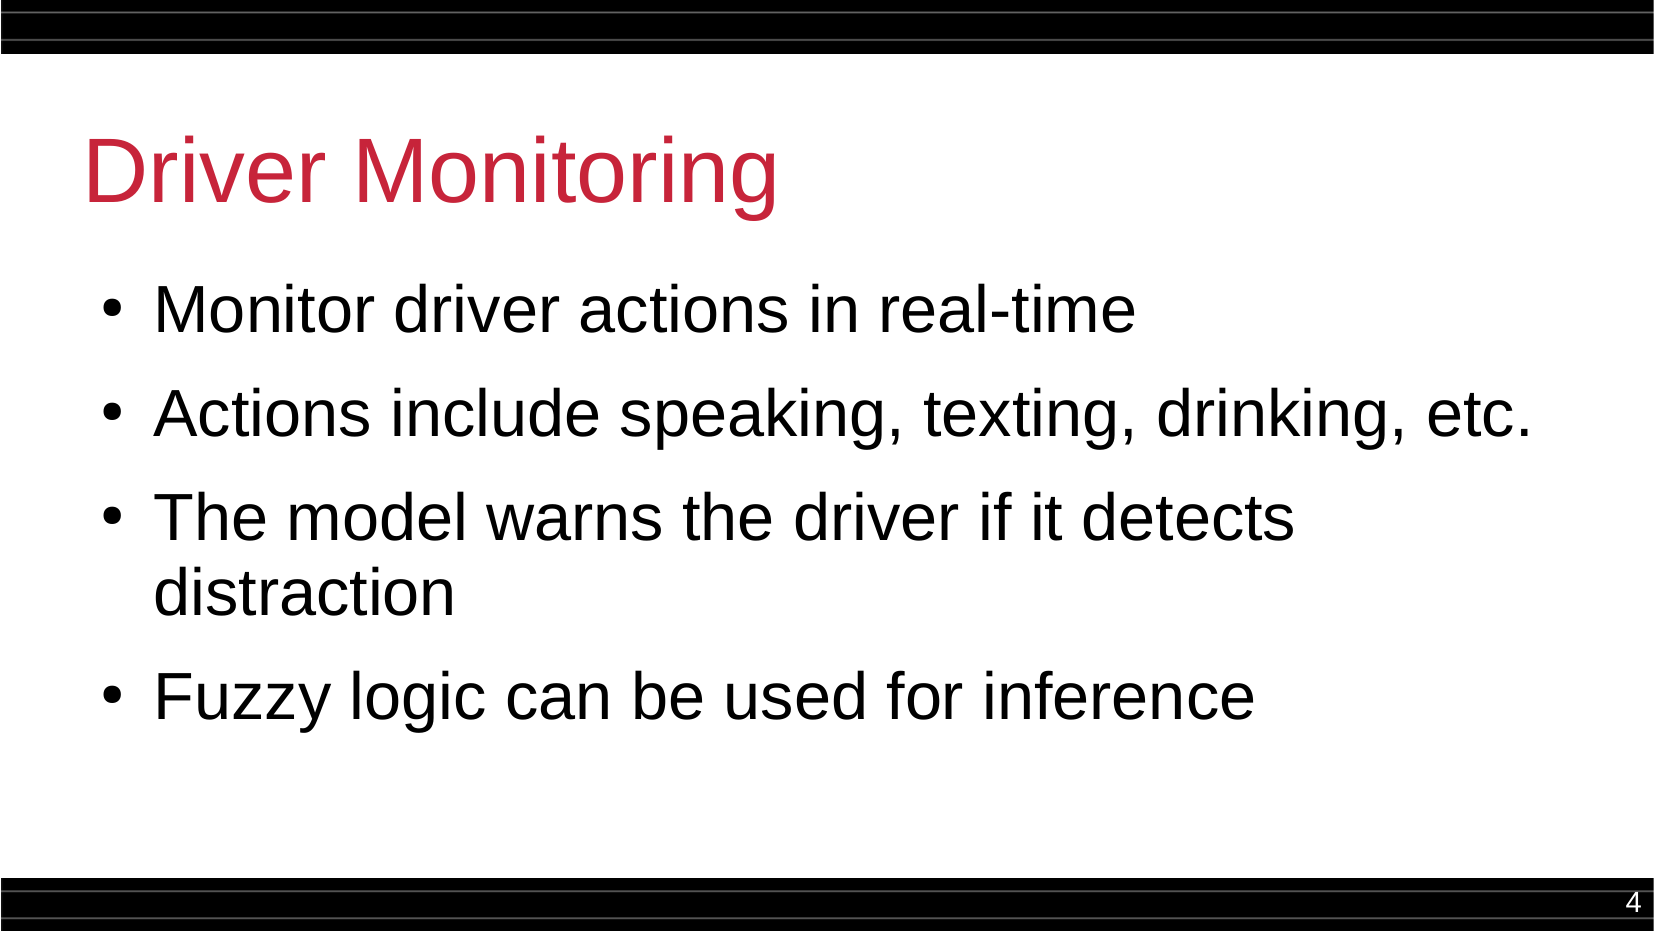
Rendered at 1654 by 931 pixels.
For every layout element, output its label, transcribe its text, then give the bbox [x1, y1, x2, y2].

list Monitor driver actions in real-time Actions include speaking, texting, drinking, etc. The model warns the driver if it detects distraction Fuzzy logic can be used for inference [82, 271, 1571, 758]
picture [1, 878, 1654, 931]
picture [1, 0, 1654, 54]
title Driver Monitoring [82, 92, 1571, 249]
